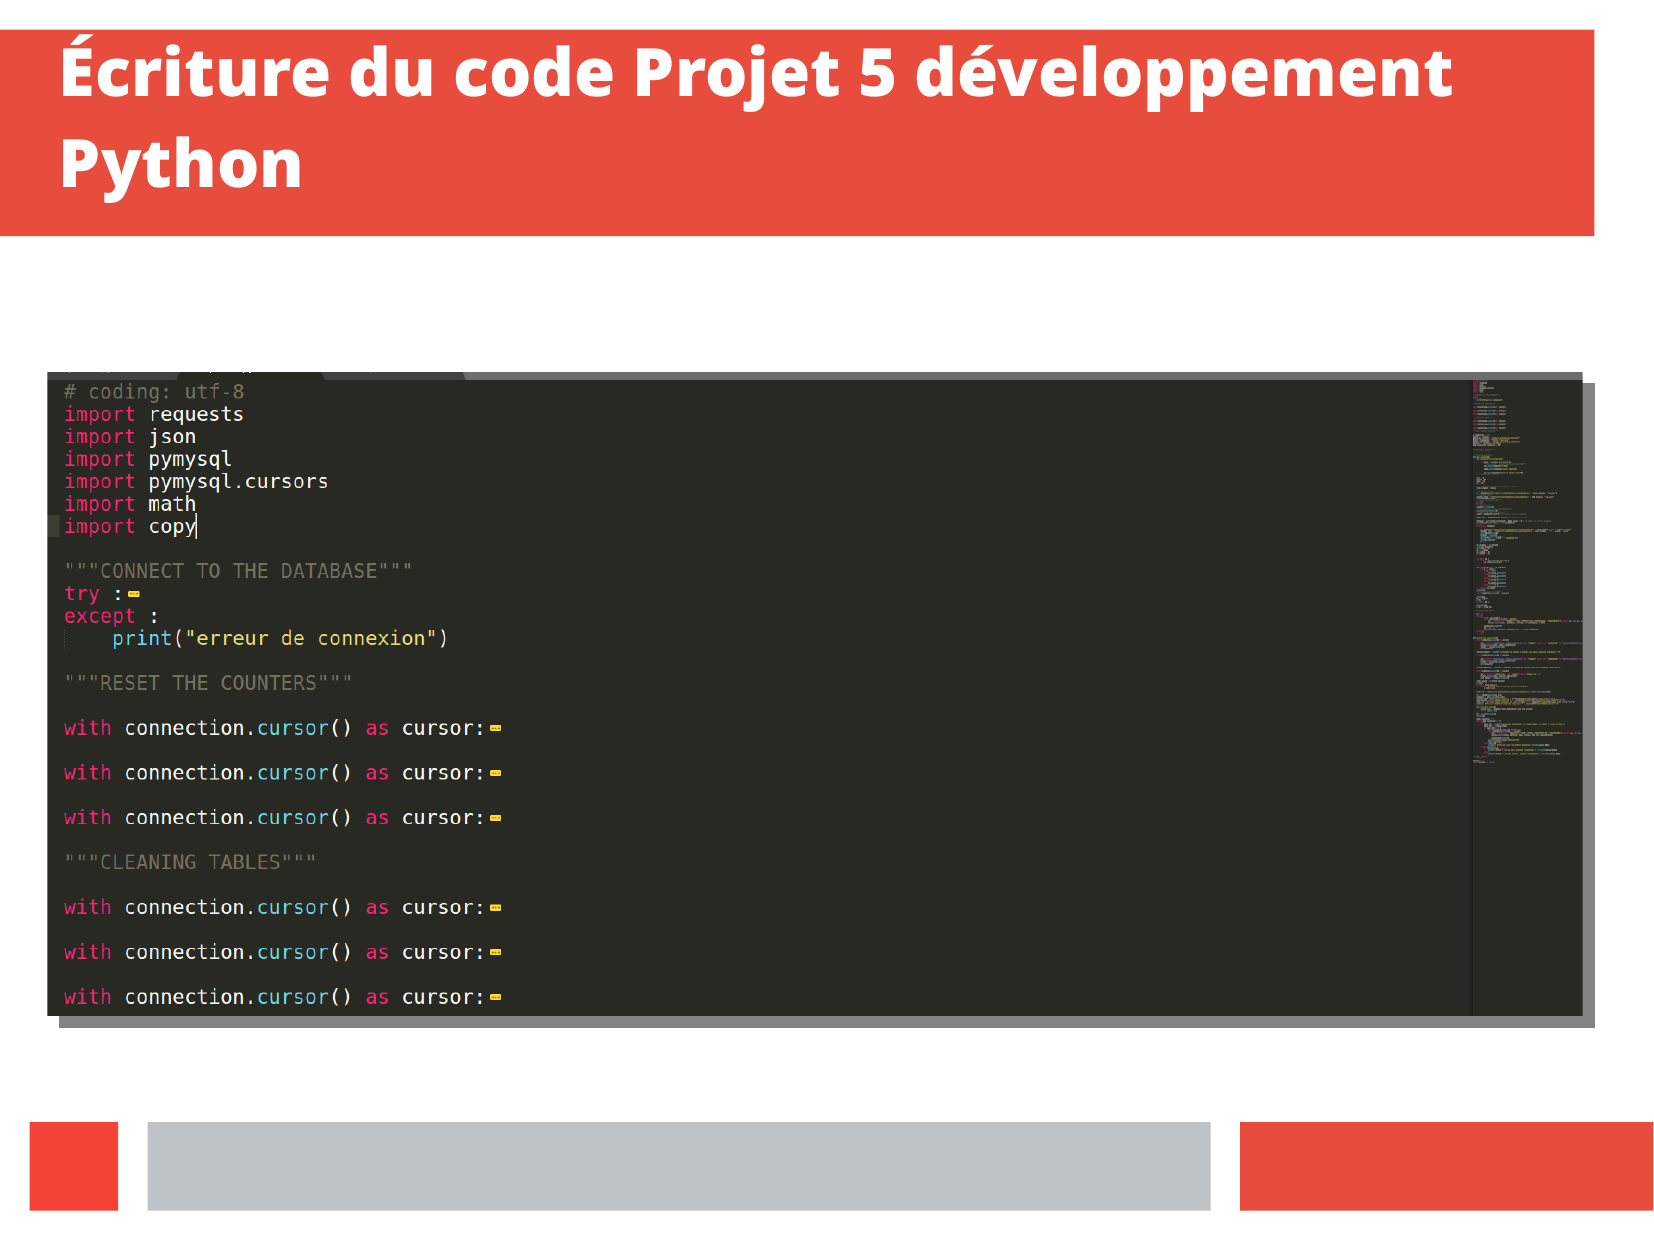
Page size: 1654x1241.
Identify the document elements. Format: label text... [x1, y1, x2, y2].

picture [47, 372, 1583, 1016]
title Écriture du code Projet 5 développement Python [59, 51, 1595, 207]
